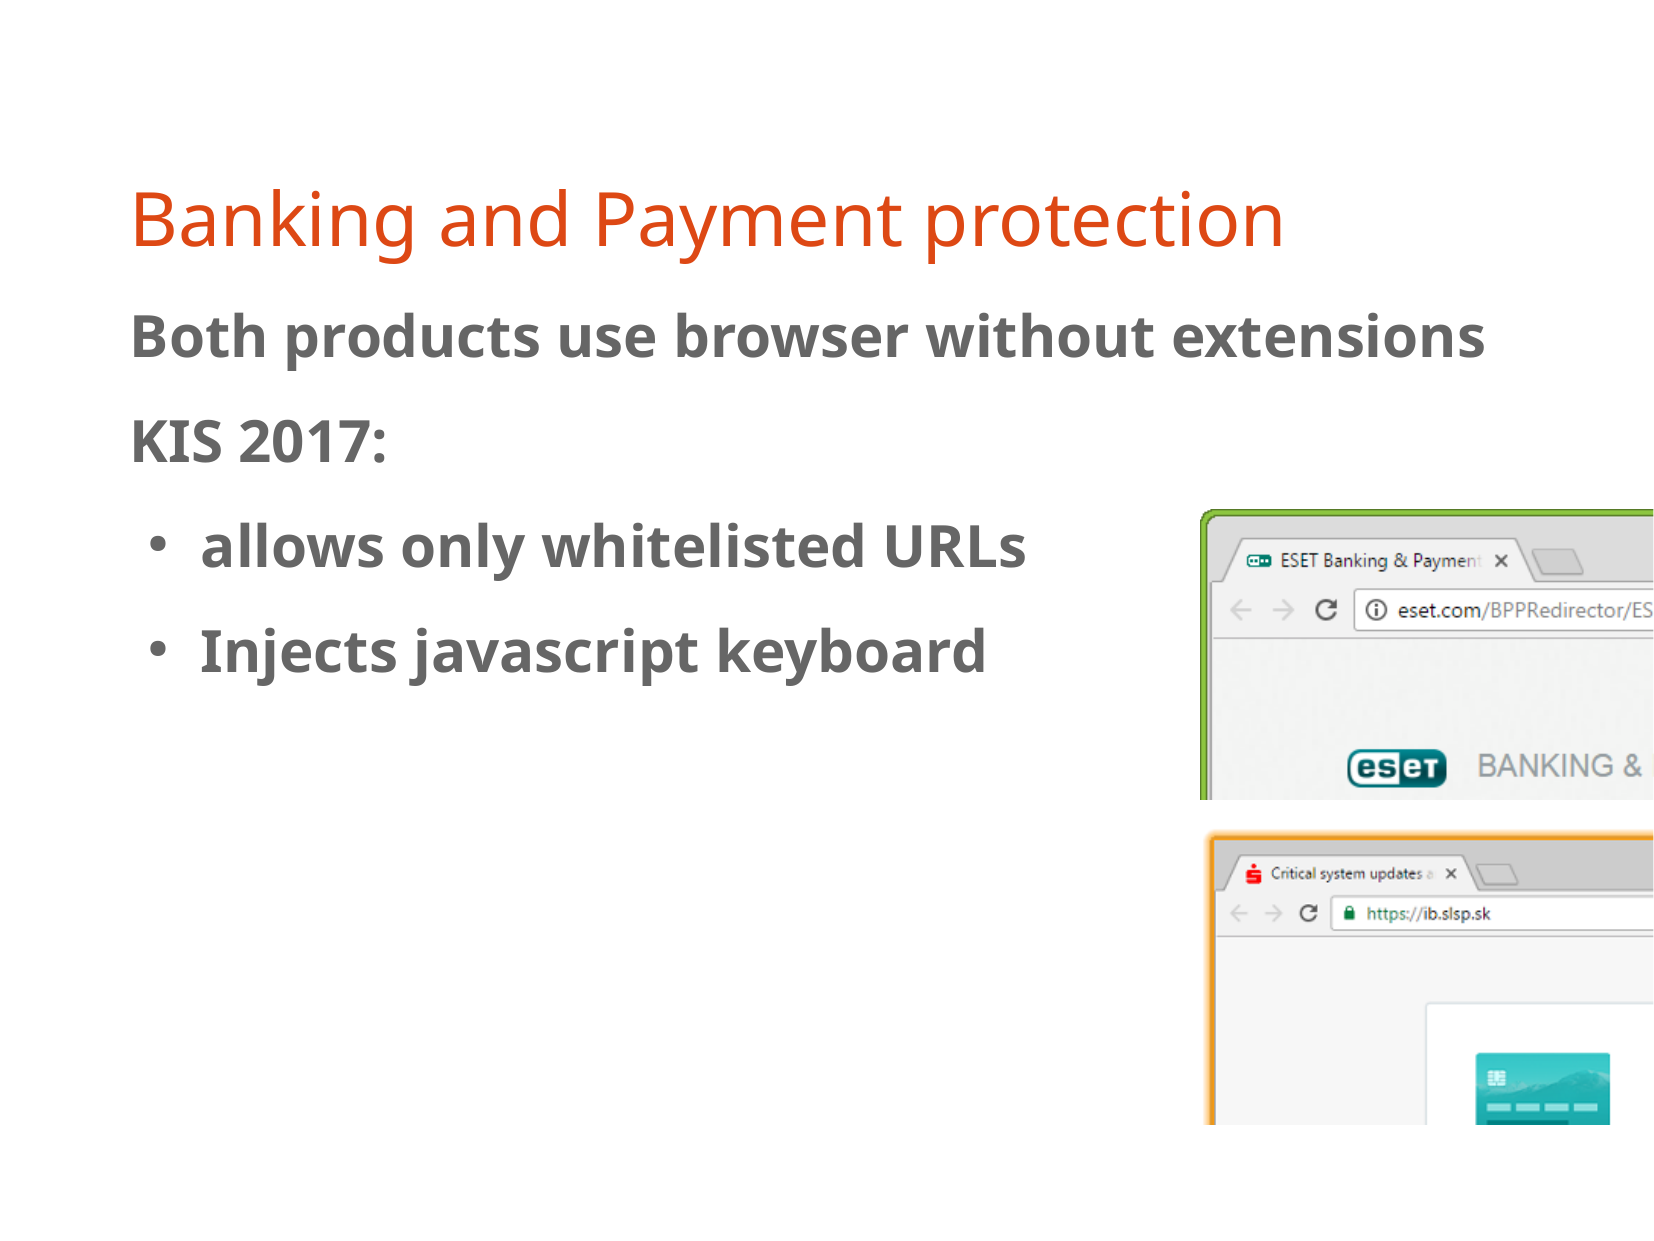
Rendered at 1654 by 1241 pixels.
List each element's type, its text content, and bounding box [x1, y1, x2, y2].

picture [1200, 509, 1654, 800]
title Banking and Payment protection [129, 153, 1518, 281]
list Both products use browser without extensions KIS 2017: allows only whitelisted URLs Injects javascript keyboard [129, 295, 1518, 1010]
picture [1202, 828, 1654, 1126]
